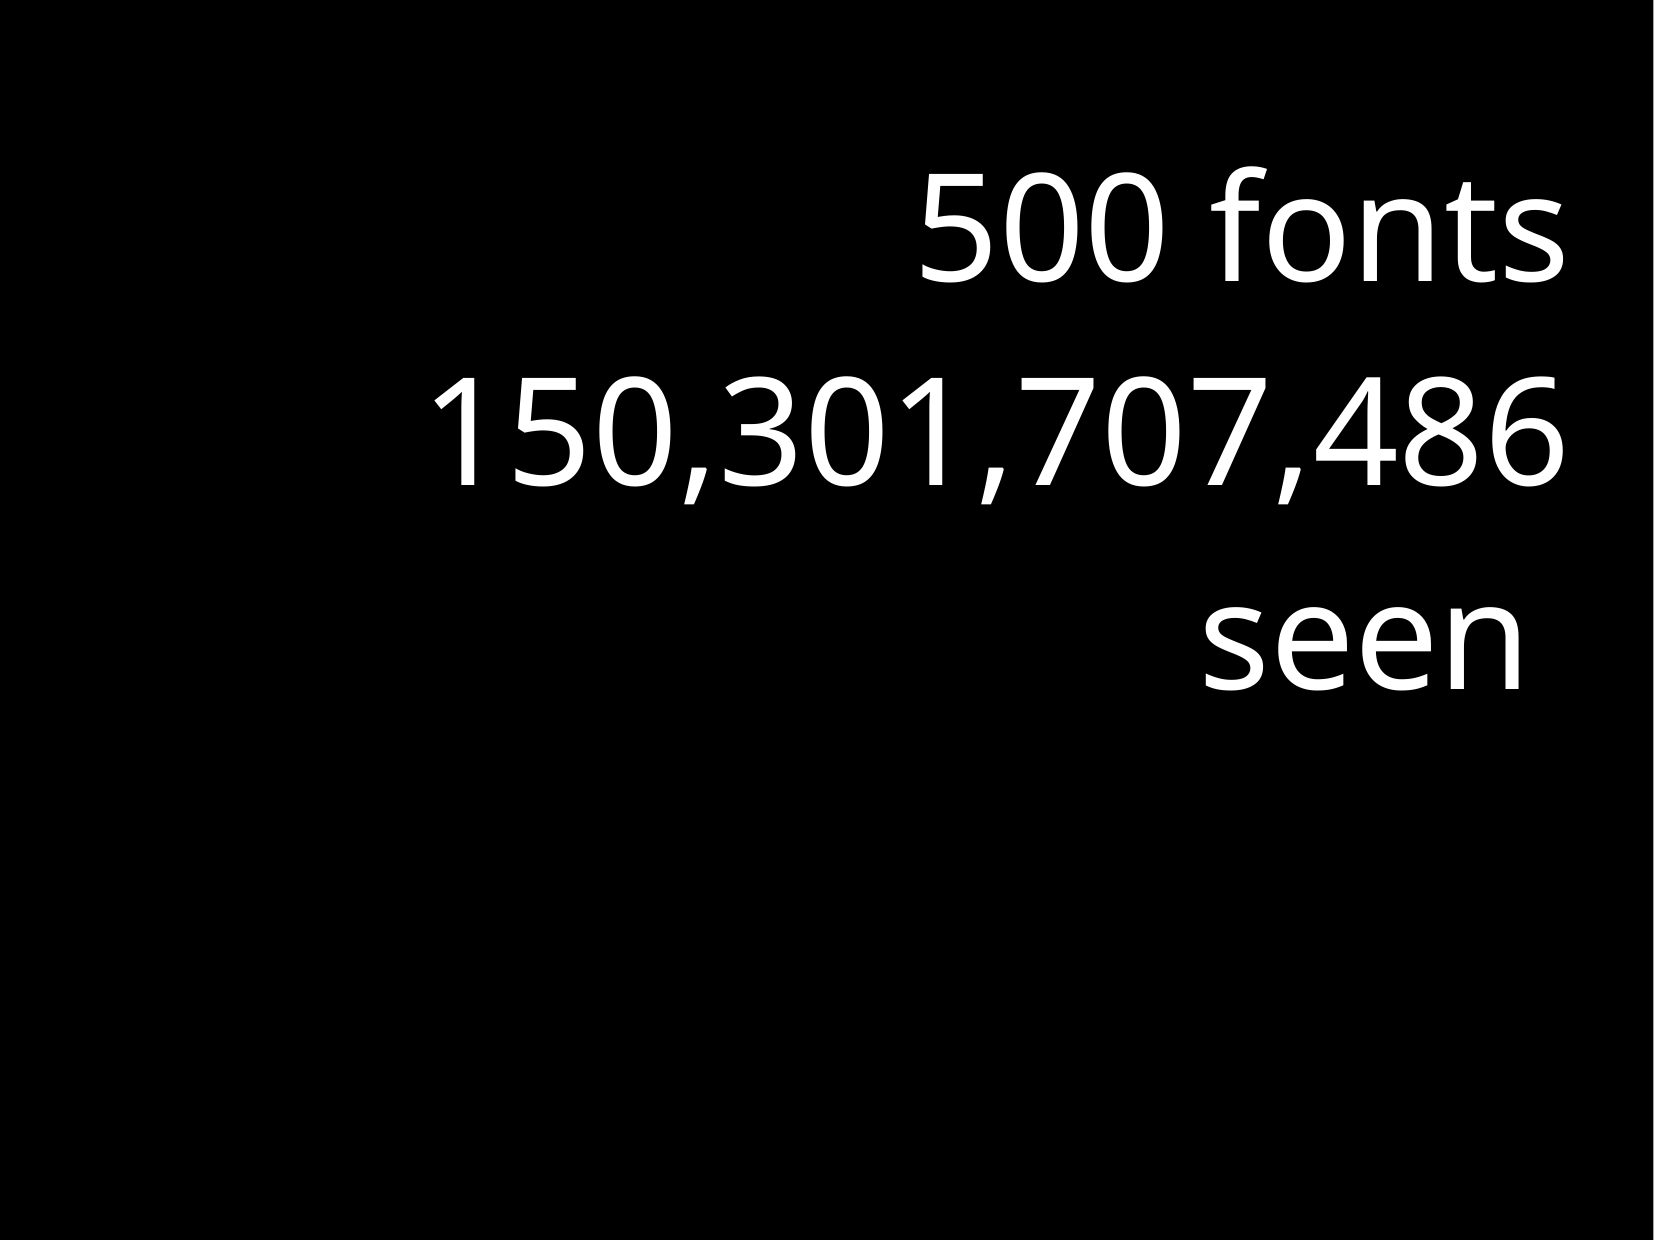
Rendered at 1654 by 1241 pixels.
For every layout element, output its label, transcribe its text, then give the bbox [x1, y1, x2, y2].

subtitle 500 fonts 150,301,707,486 seen [82, 49, 1571, 1010]
